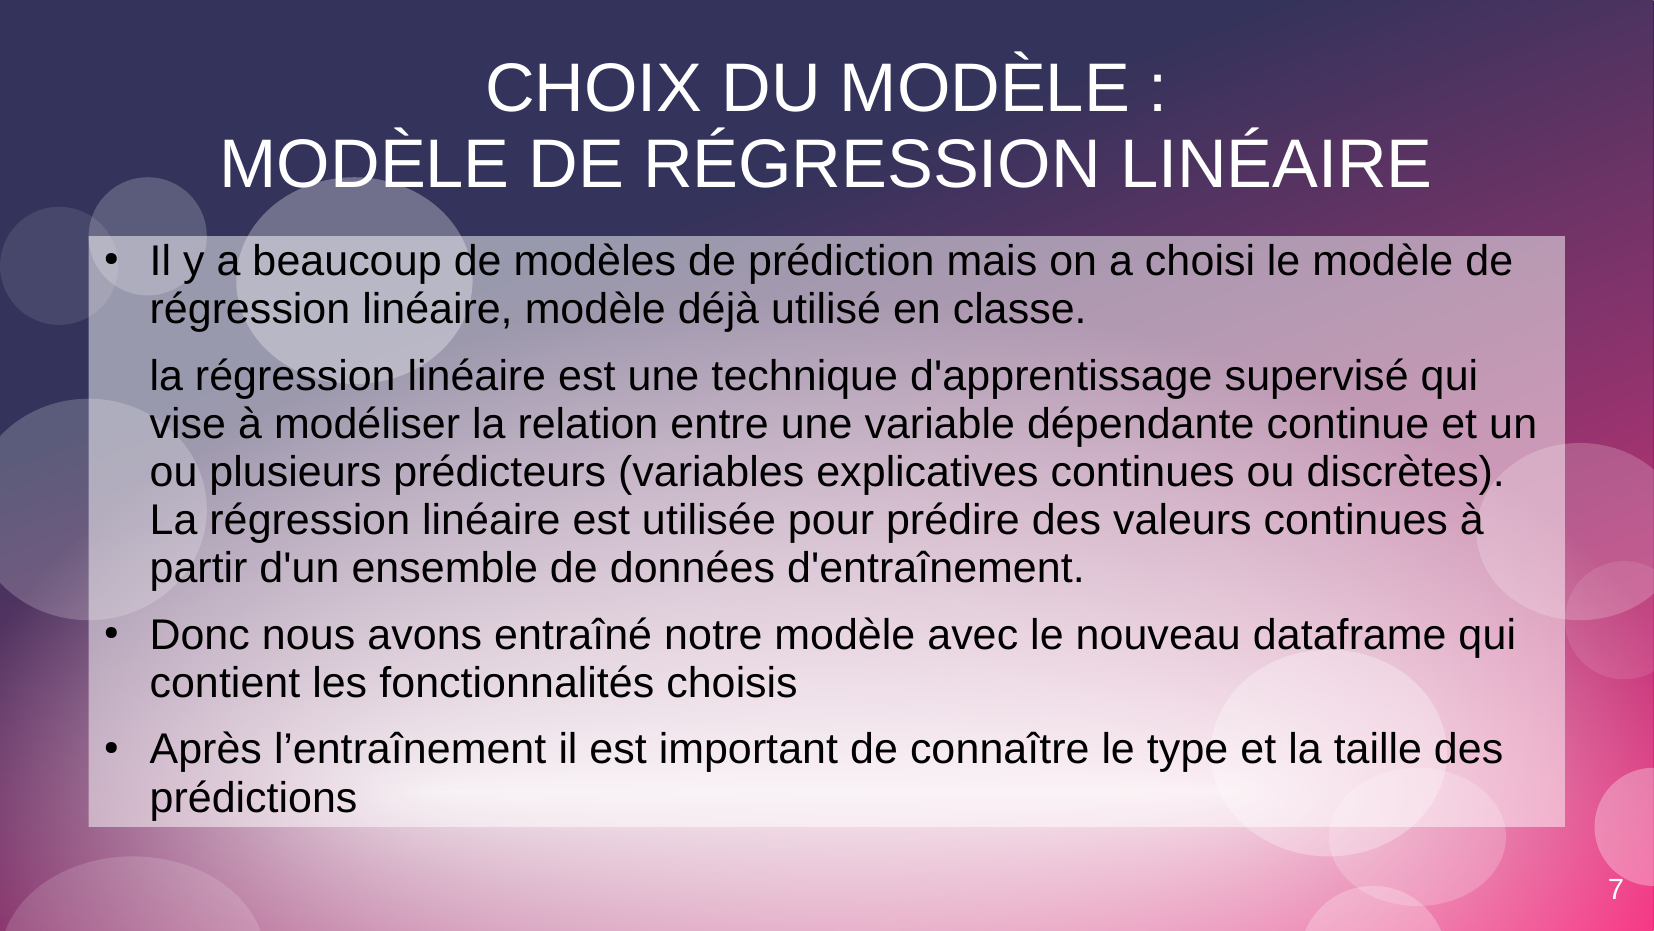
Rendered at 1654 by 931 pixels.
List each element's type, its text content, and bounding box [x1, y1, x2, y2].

title CHOIX DU MODÈLE : MODÈLE DE RÉGRESSION LINÉAIRE [88, 44, 1565, 207]
list Il y a beaucoup de modèles de prédiction mais on a choisi le modèle de régression linéaire, modèle déjà utilisé en classe. la régression linéaire est une technique d'apprentissage supervisé qui vise à modéliser la relation entre une variable dépendante continue et un ou plusieurs prédicteurs (variables explicatives continues ou discrètes). La régression linéaire est utilisée pour prédire des valeurs continues à partir d'un ensemble de données d'entraînement. Donc nous avons entraîné notre modèle avec le nouveau dataframe qui contient les fonctionnalités choisis Après l’entraînement il est important de connaître le type et la taille des prédictions [88, 236, 1565, 827]
